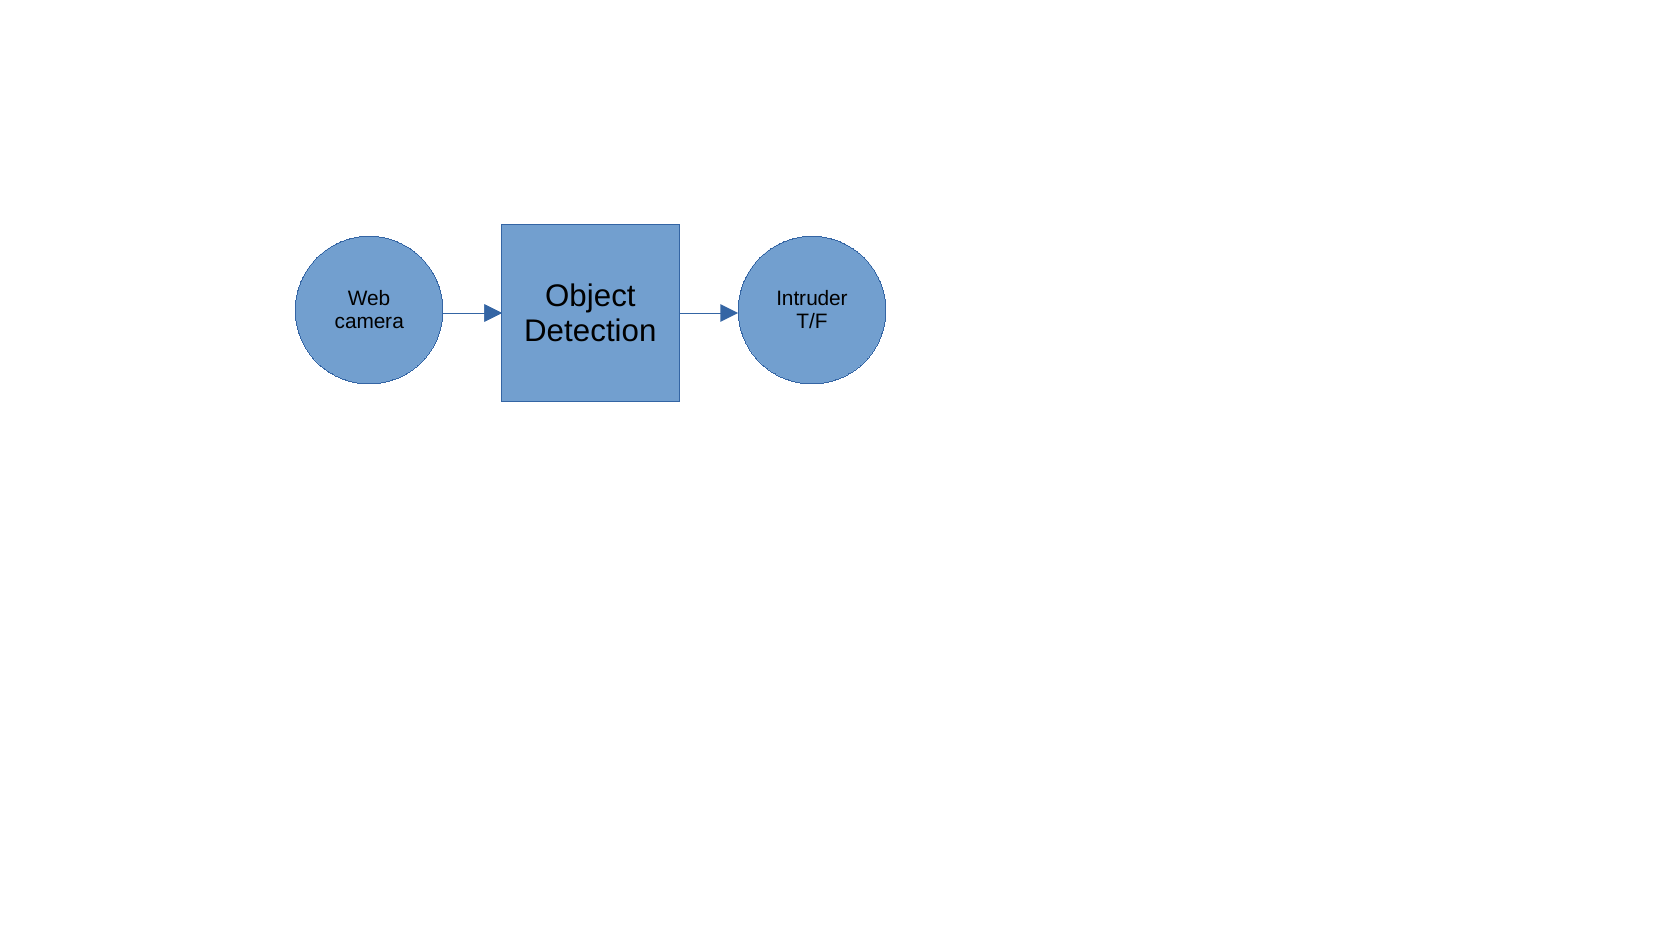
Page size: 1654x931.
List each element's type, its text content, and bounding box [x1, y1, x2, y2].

text_box Object Detection [501, 224, 680, 402]
text_box Intruder T/F [738, 236, 886, 384]
text_box Web camera [295, 236, 443, 384]
